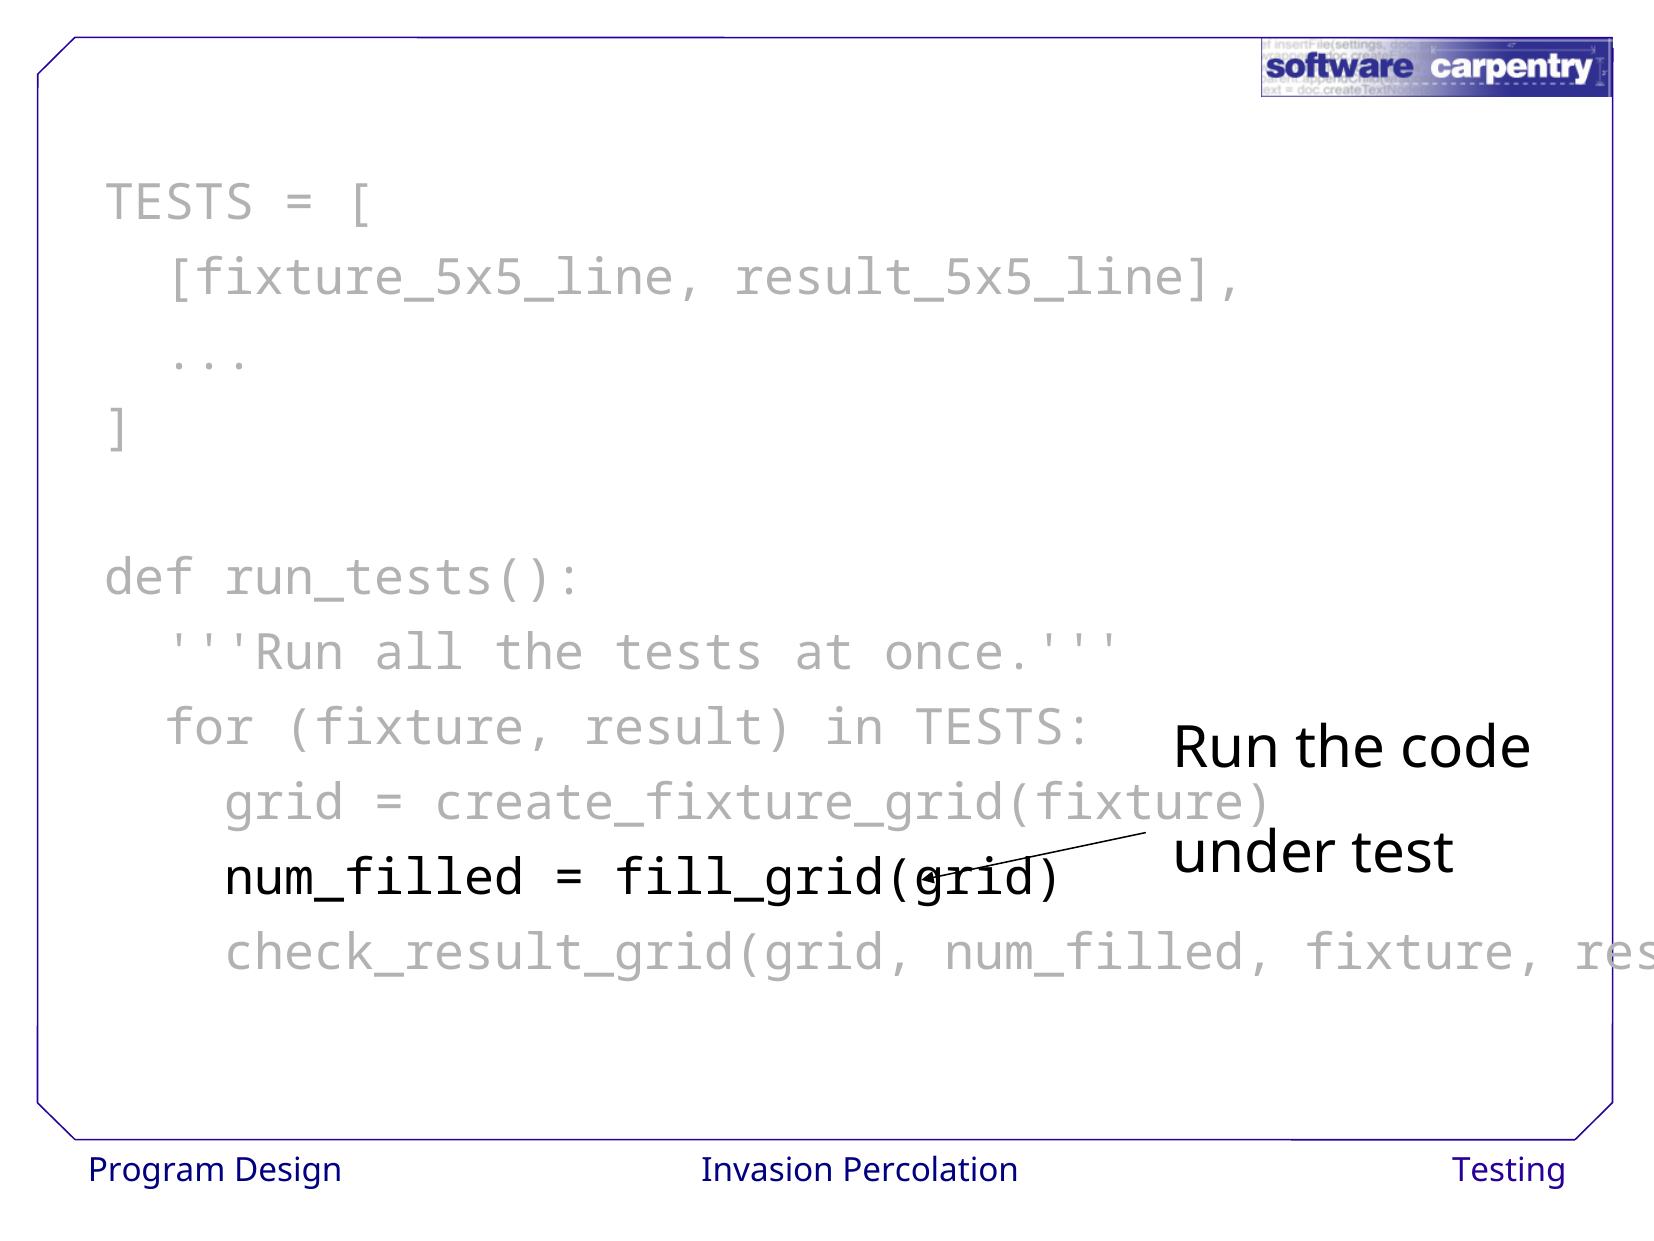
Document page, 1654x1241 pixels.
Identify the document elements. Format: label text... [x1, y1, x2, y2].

text_box TESTS = [ [fixture_5x5_line, result_5x5_line], ... ] def run_tests(): '''Run all the tests at once.''' for (fixture, result) in TESTS: grid = create_fixture_grid(fixture) num_filled = fill_grid(grid) check_result_grid(grid, num_filled, fixture, result) [89, 147, 1508, 1093]
picture [1261, 39, 1613, 97]
text_box Run the code under test [1157, 666, 1607, 892]
